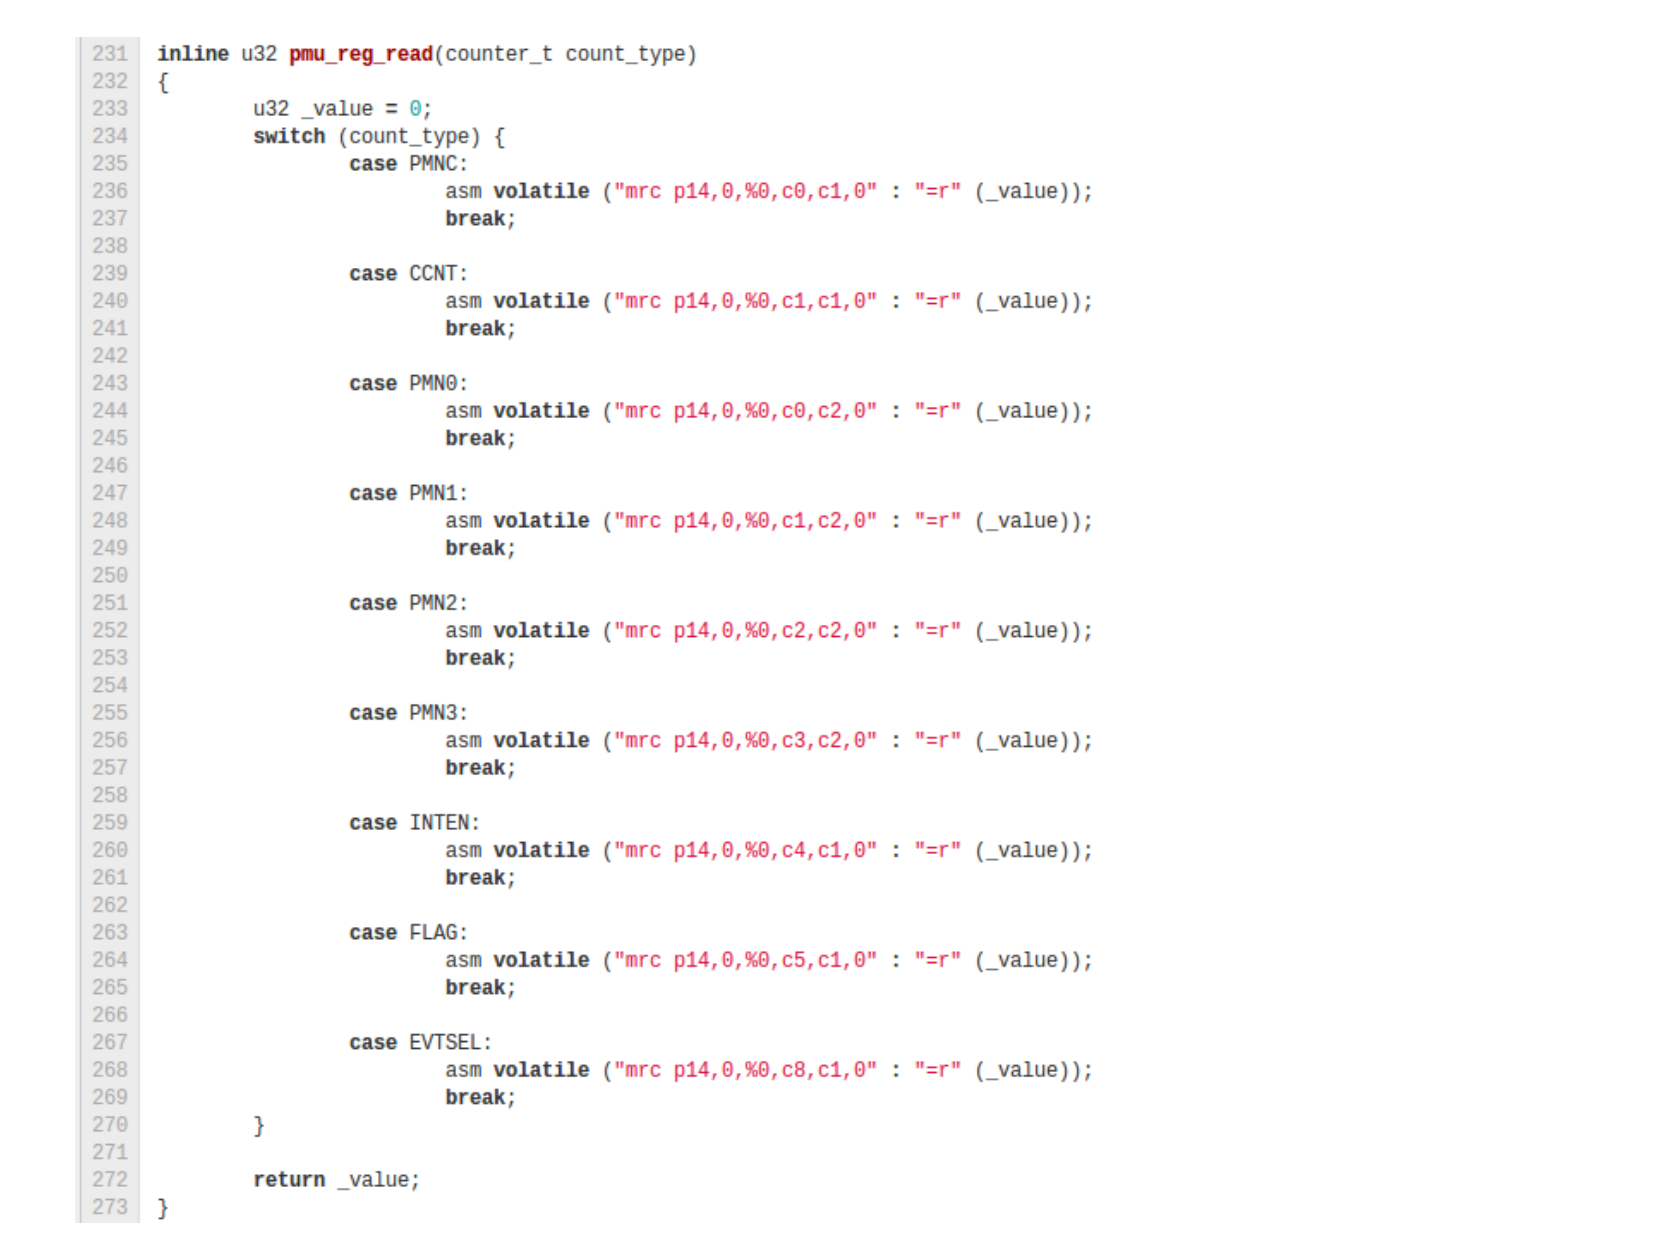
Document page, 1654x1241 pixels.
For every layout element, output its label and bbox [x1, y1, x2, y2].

picture [75, 37, 1163, 1223]
